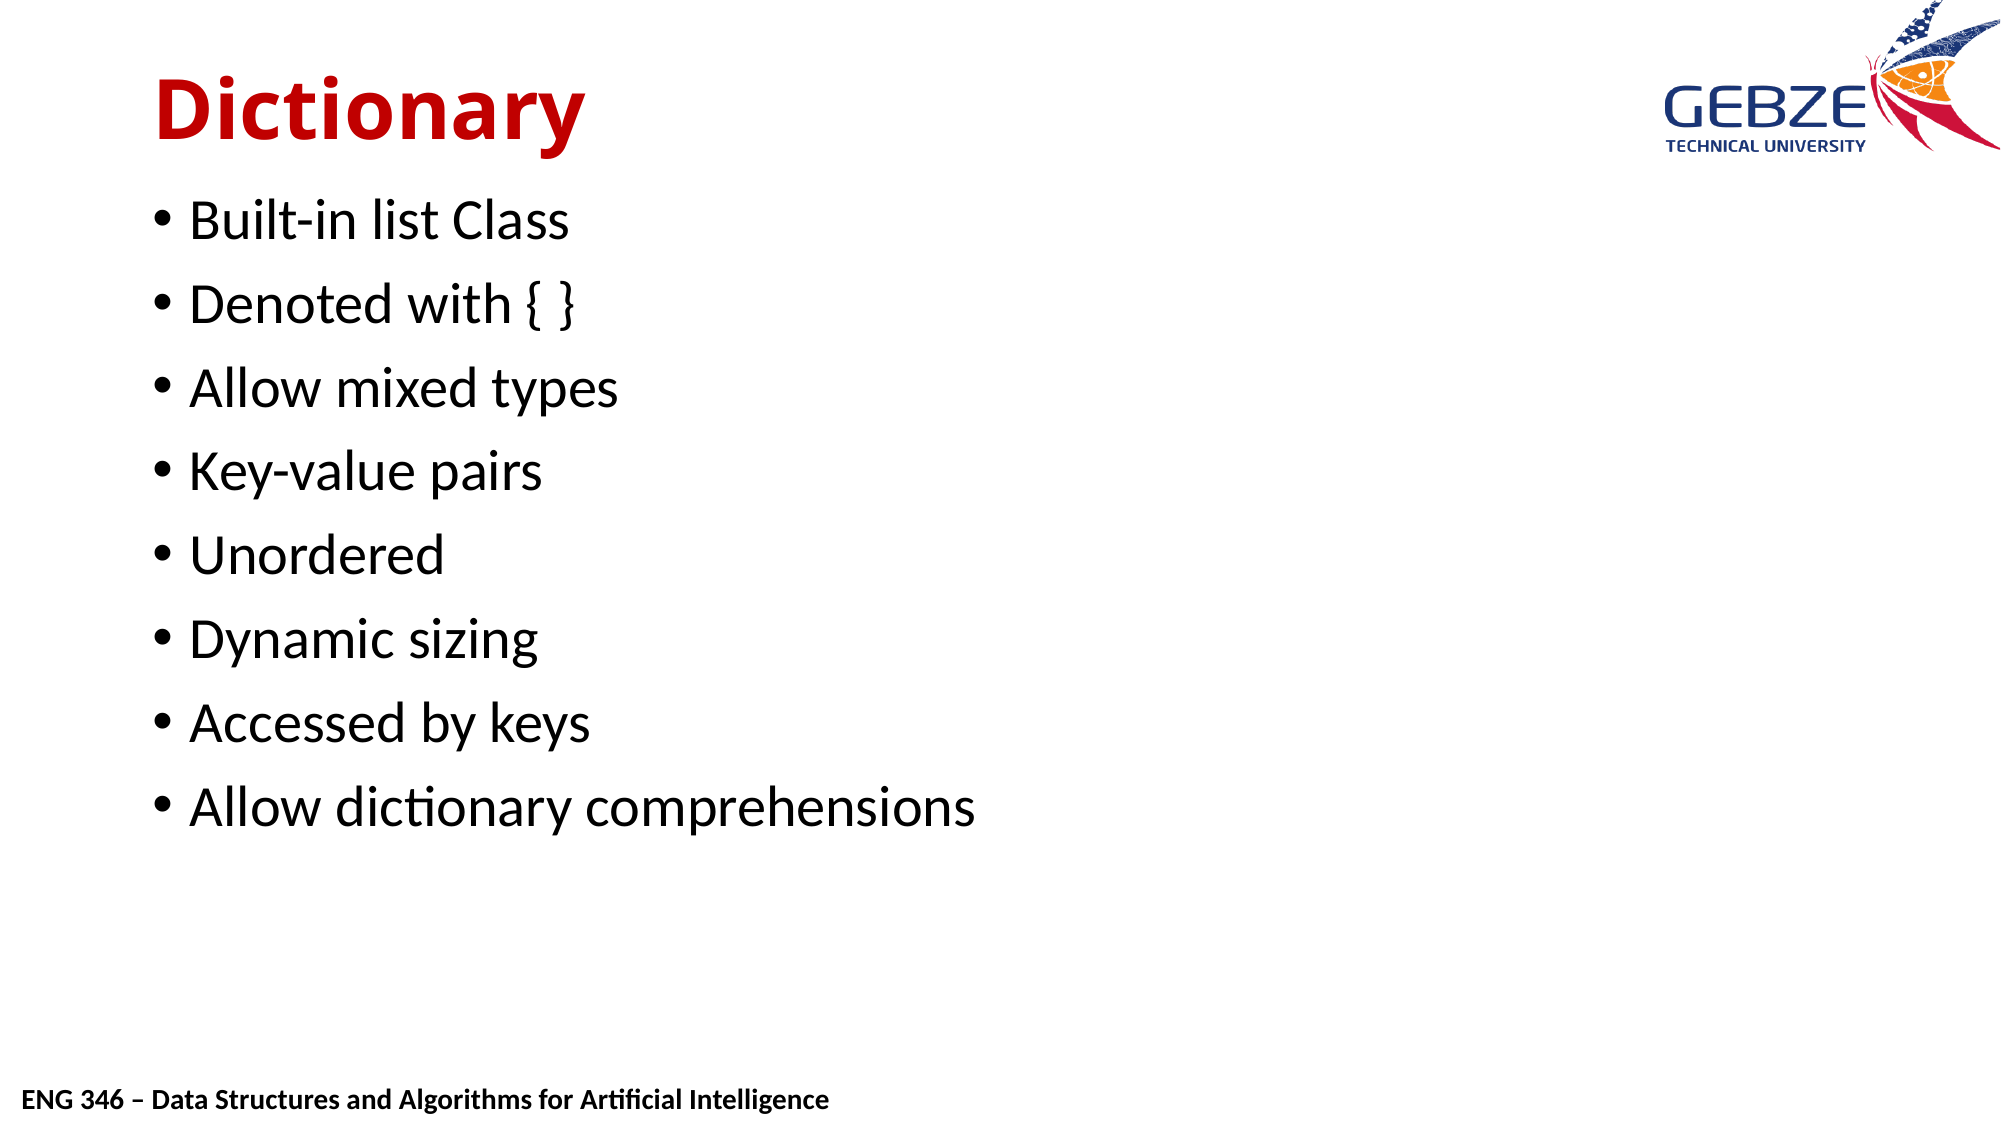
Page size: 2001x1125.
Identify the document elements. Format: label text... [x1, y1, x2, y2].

title Dictionary [137, 59, 1863, 166]
list Built-in list Class Denoted with { } Allow mixed types Key-value pairs Unordered Dynamic sizing Accessed by keys Allow dictionary comprehensions [137, 181, 1863, 1014]
picture [1665, 0, 2001, 152]
